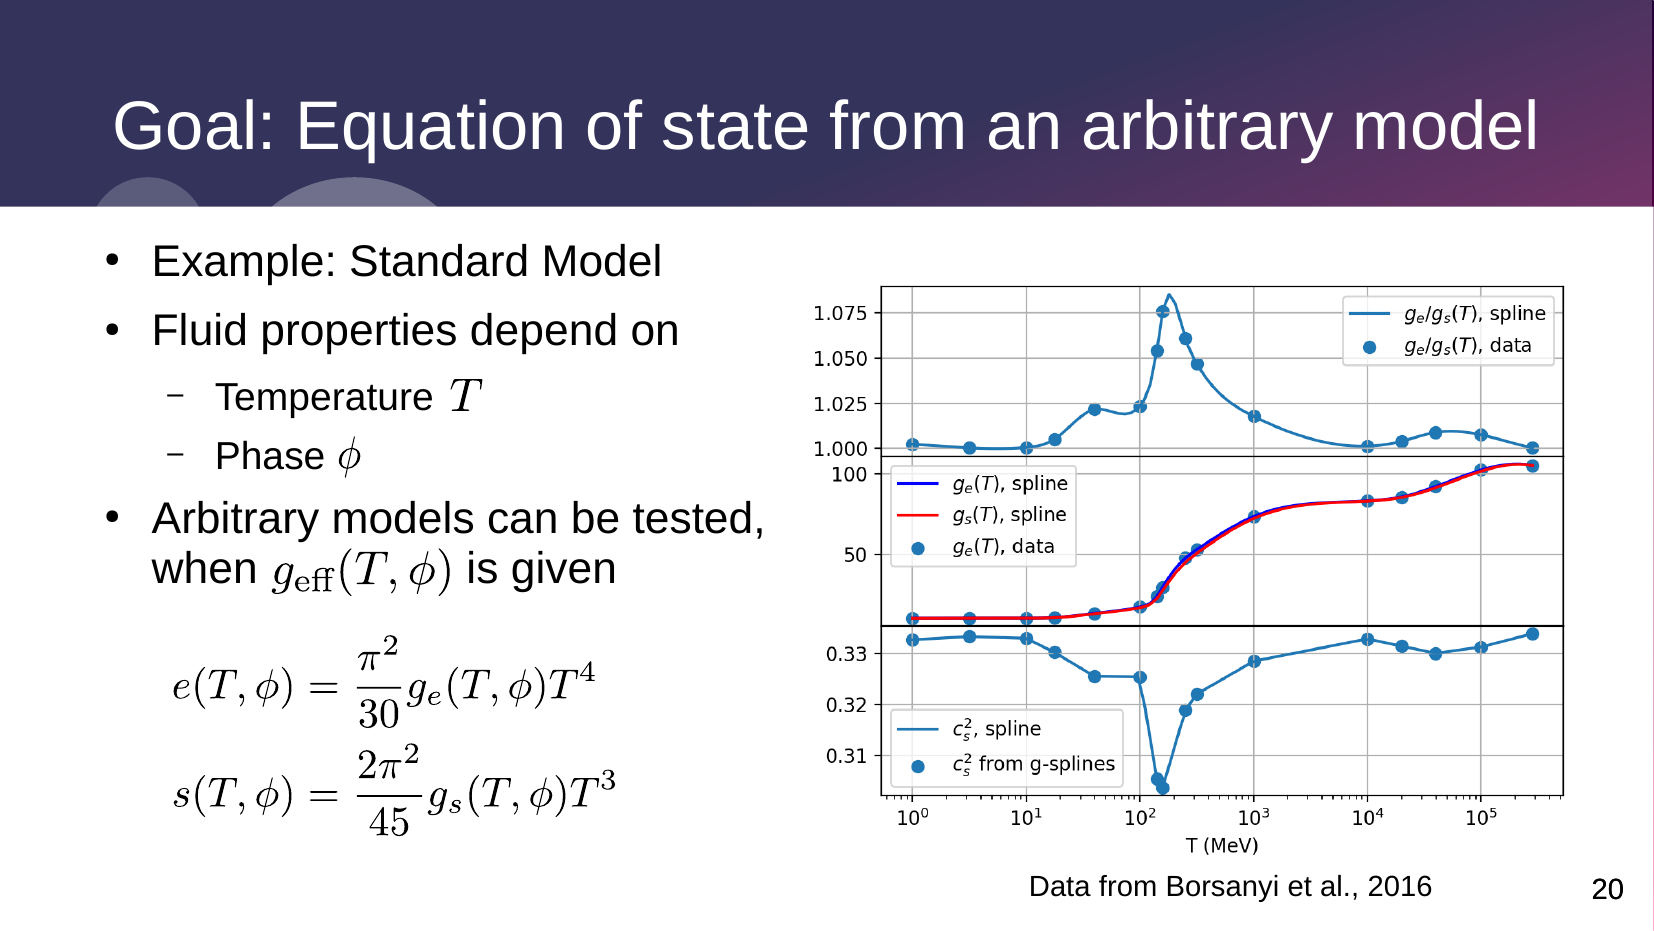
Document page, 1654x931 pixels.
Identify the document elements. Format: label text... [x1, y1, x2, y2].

title Goal: Equation of state from an arbitrary model [88, 44, 1565, 207]
list Example: Standard Model Fluid properties depend on Temperature Phase Arbitrary models can be tested, when is given [88, 236, 771, 651]
picture [269, 546, 452, 598]
picture [169, 633, 617, 838]
text_box Data from Borsanyi et al., 2016 [1014, 862, 1451, 910]
picture [336, 436, 361, 478]
picture [771, 207, 1651, 868]
picture [449, 379, 483, 411]
